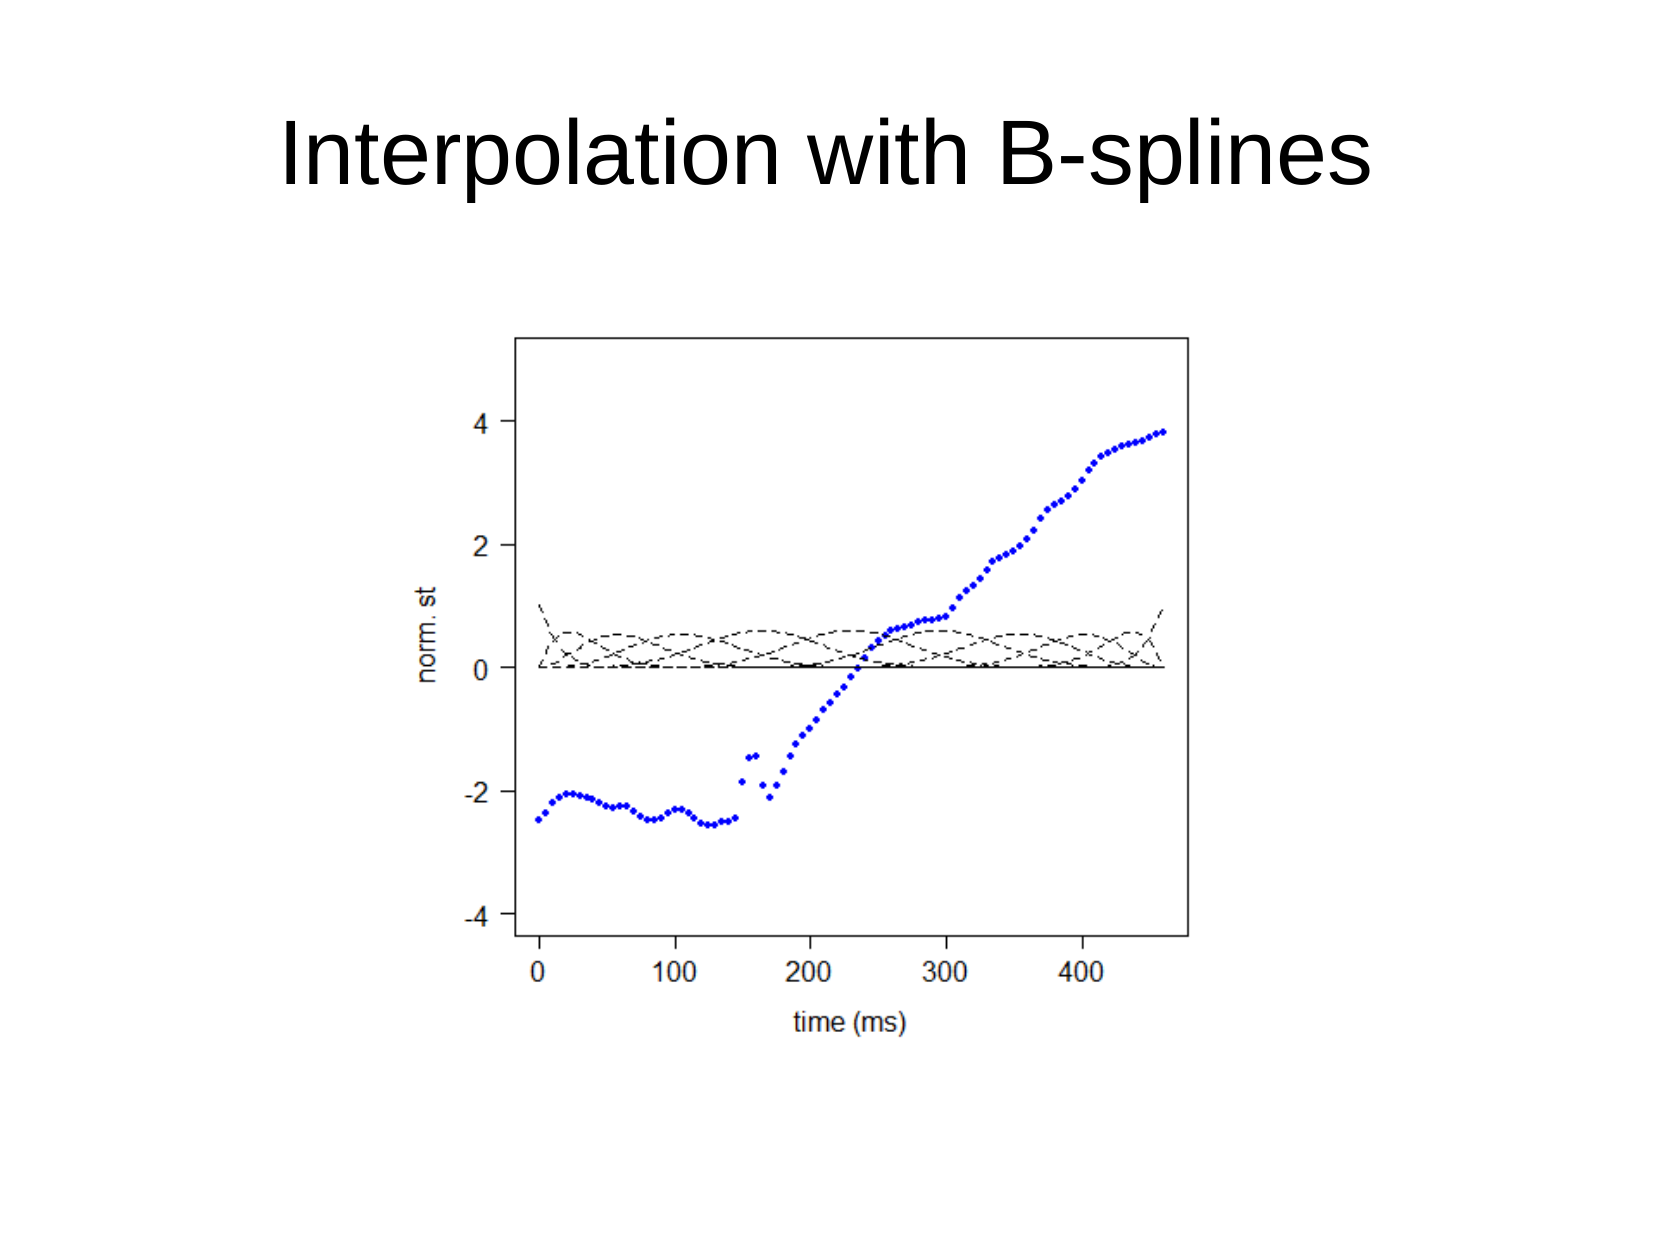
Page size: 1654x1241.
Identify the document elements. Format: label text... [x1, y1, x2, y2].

picture [413, 236, 1241, 1063]
title Interpolation with B-splines [82, 49, 1571, 257]
